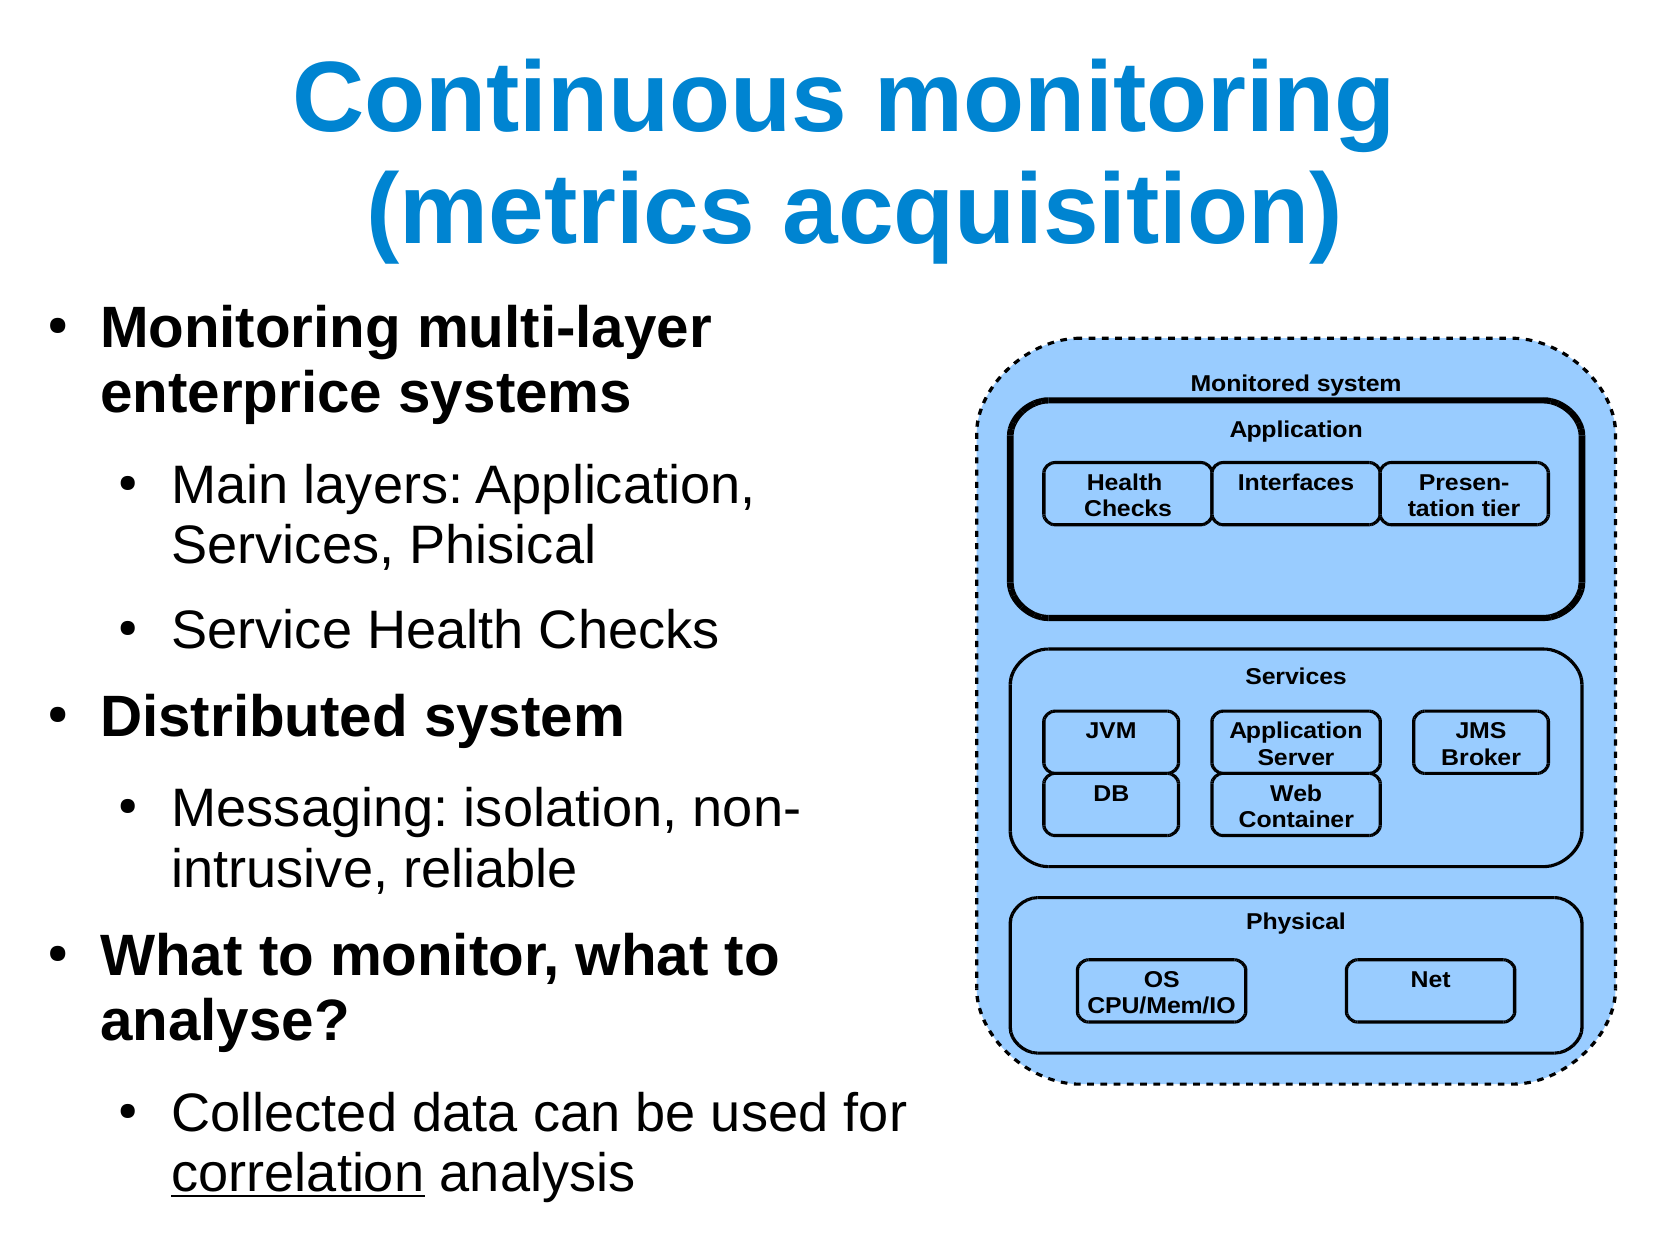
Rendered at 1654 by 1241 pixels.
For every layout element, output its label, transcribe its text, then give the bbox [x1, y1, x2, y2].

title Continuous monitoring (metrics acquisition) [82, 41, 1571, 265]
list Monitoring multi-layer enterprice systems Main layers: Application, Services, Phisical Service Health Checks Distributed system Messaging: isolation, non-intrusive, reliable What to monitor, what to analyse? Collected data can be used for correlation analysis [29, 294, 975, 1211]
chart [856, 295, 1654, 1157]
